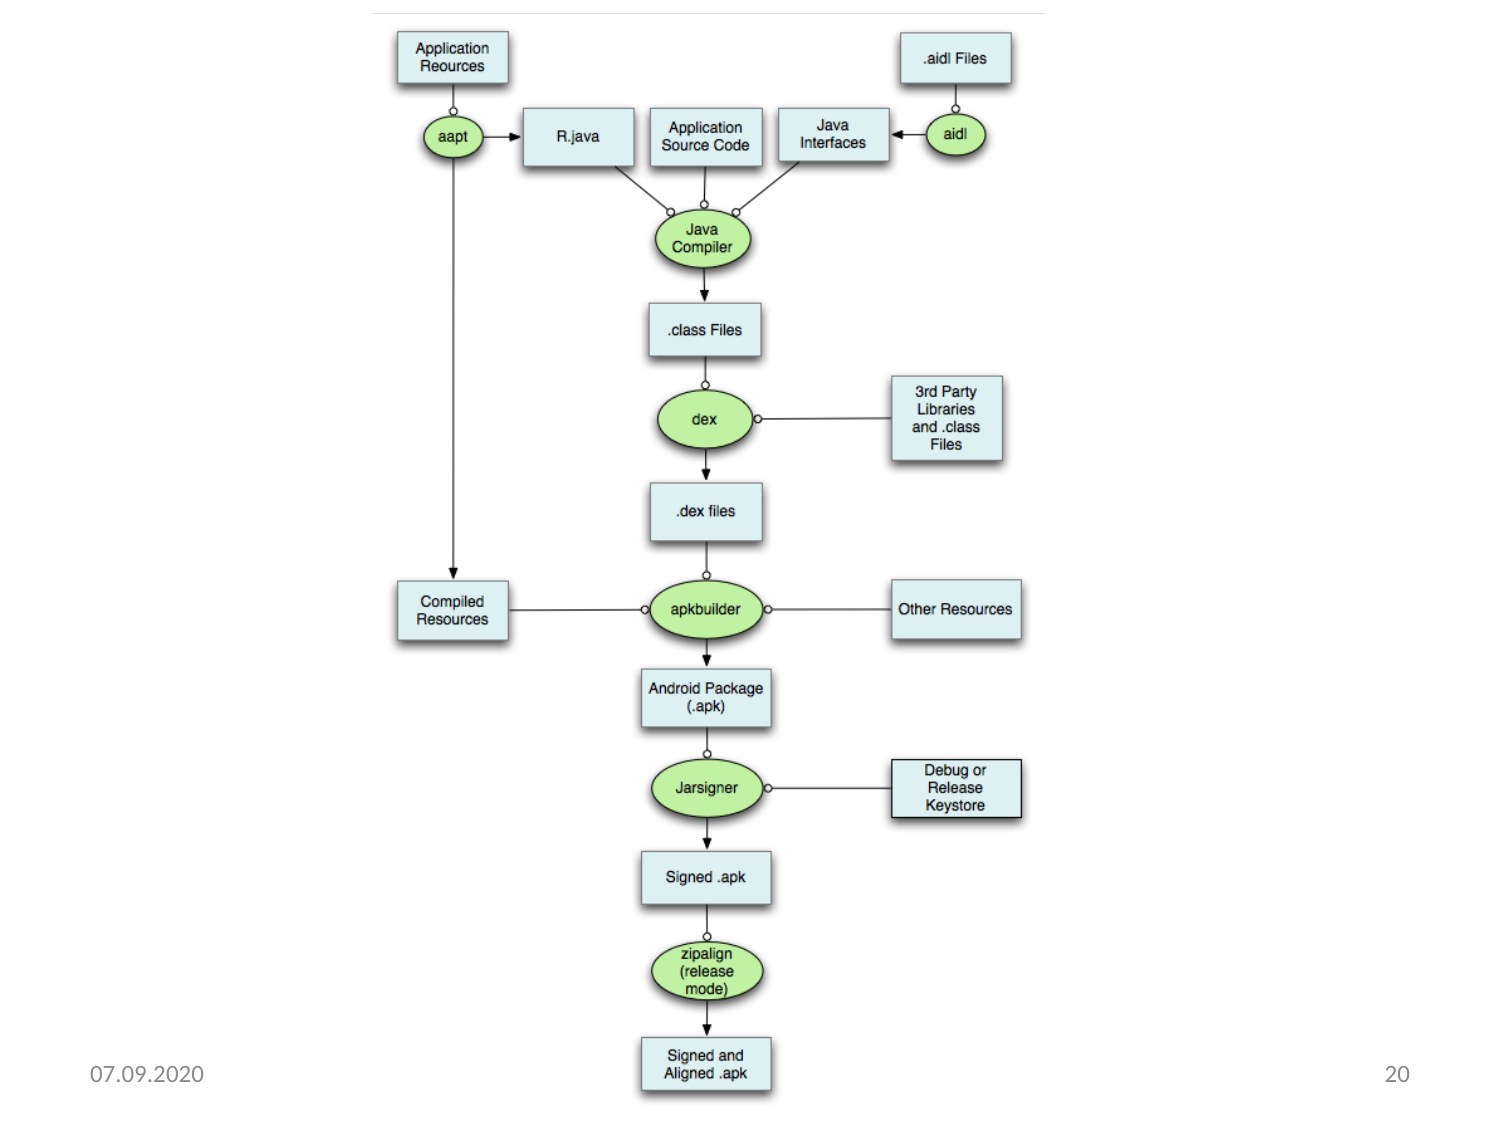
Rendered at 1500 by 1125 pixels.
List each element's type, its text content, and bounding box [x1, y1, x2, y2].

slide_number <number> [1074, 1042, 1425, 1103]
picture [372, 11, 1046, 1120]
